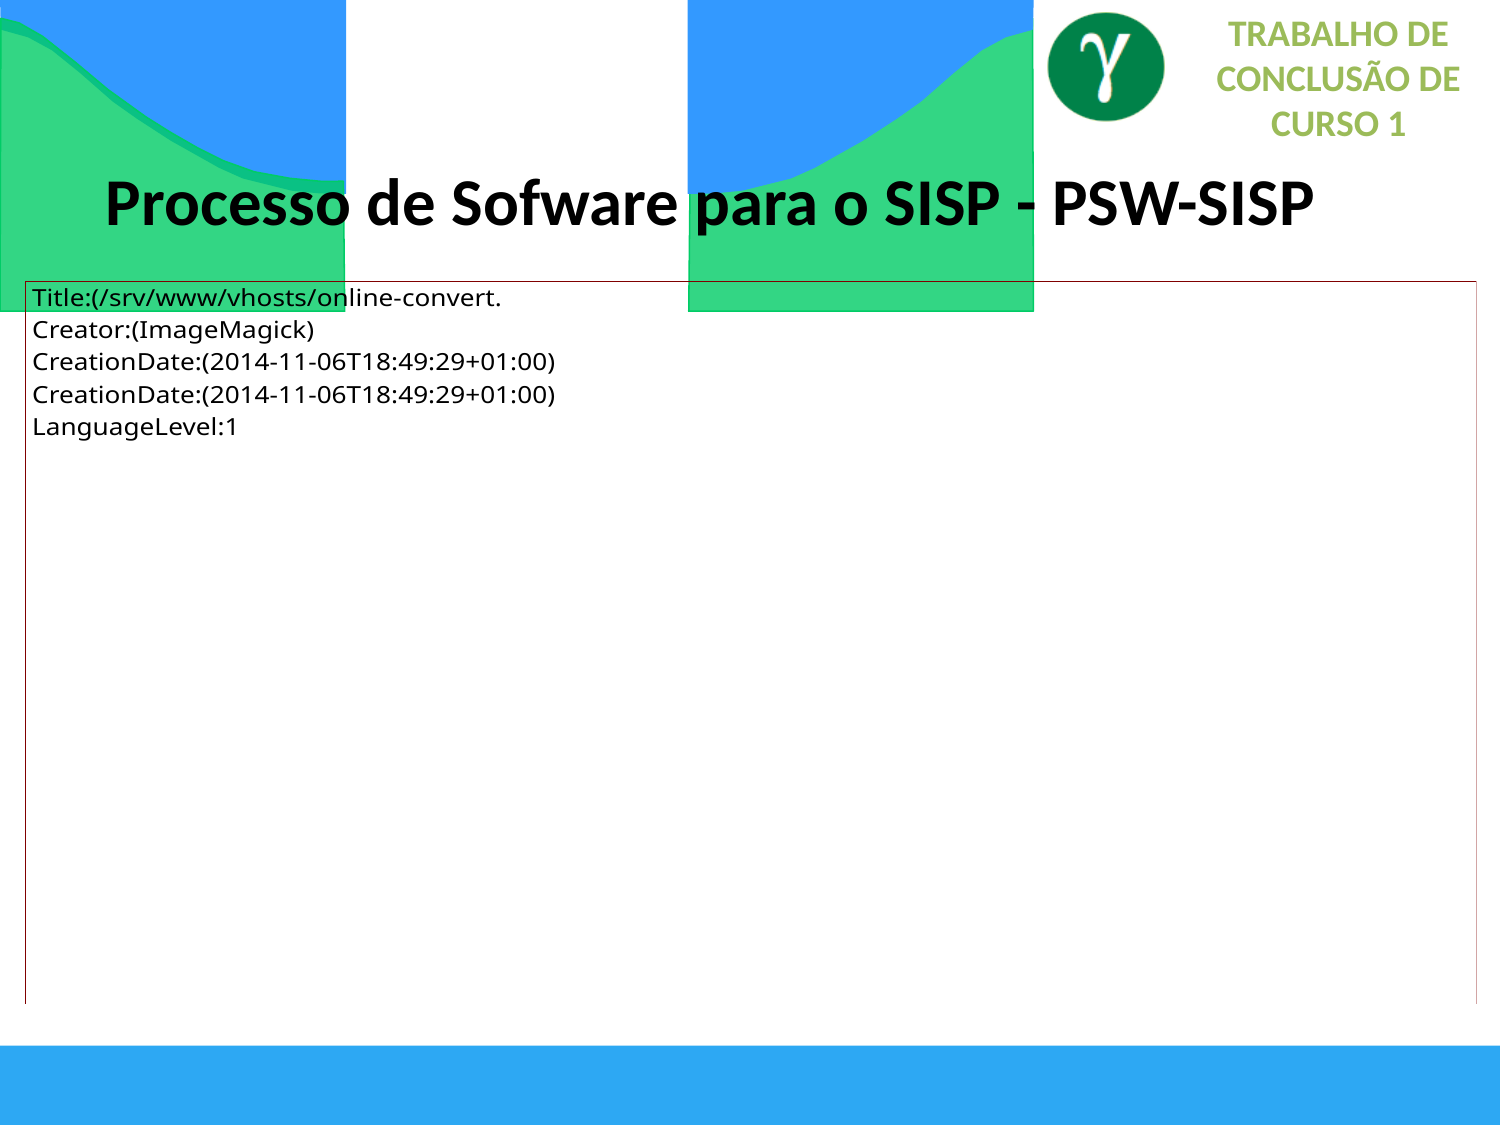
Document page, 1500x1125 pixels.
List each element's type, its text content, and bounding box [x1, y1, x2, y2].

picture [23, 279, 1477, 1004]
picture [1033, 0, 1178, 118]
text_box Processo de Sofware para o SISP - PSW-SISP [90, 118, 1366, 279]
text_box [688, 0, 1033, 118]
text_box [0, 0, 346, 312]
text_box [0, 1045, 1500, 1125]
text_box TRABALHO DE CONCLUSÃO DE CURSO 1 [1178, 1, 1500, 197]
